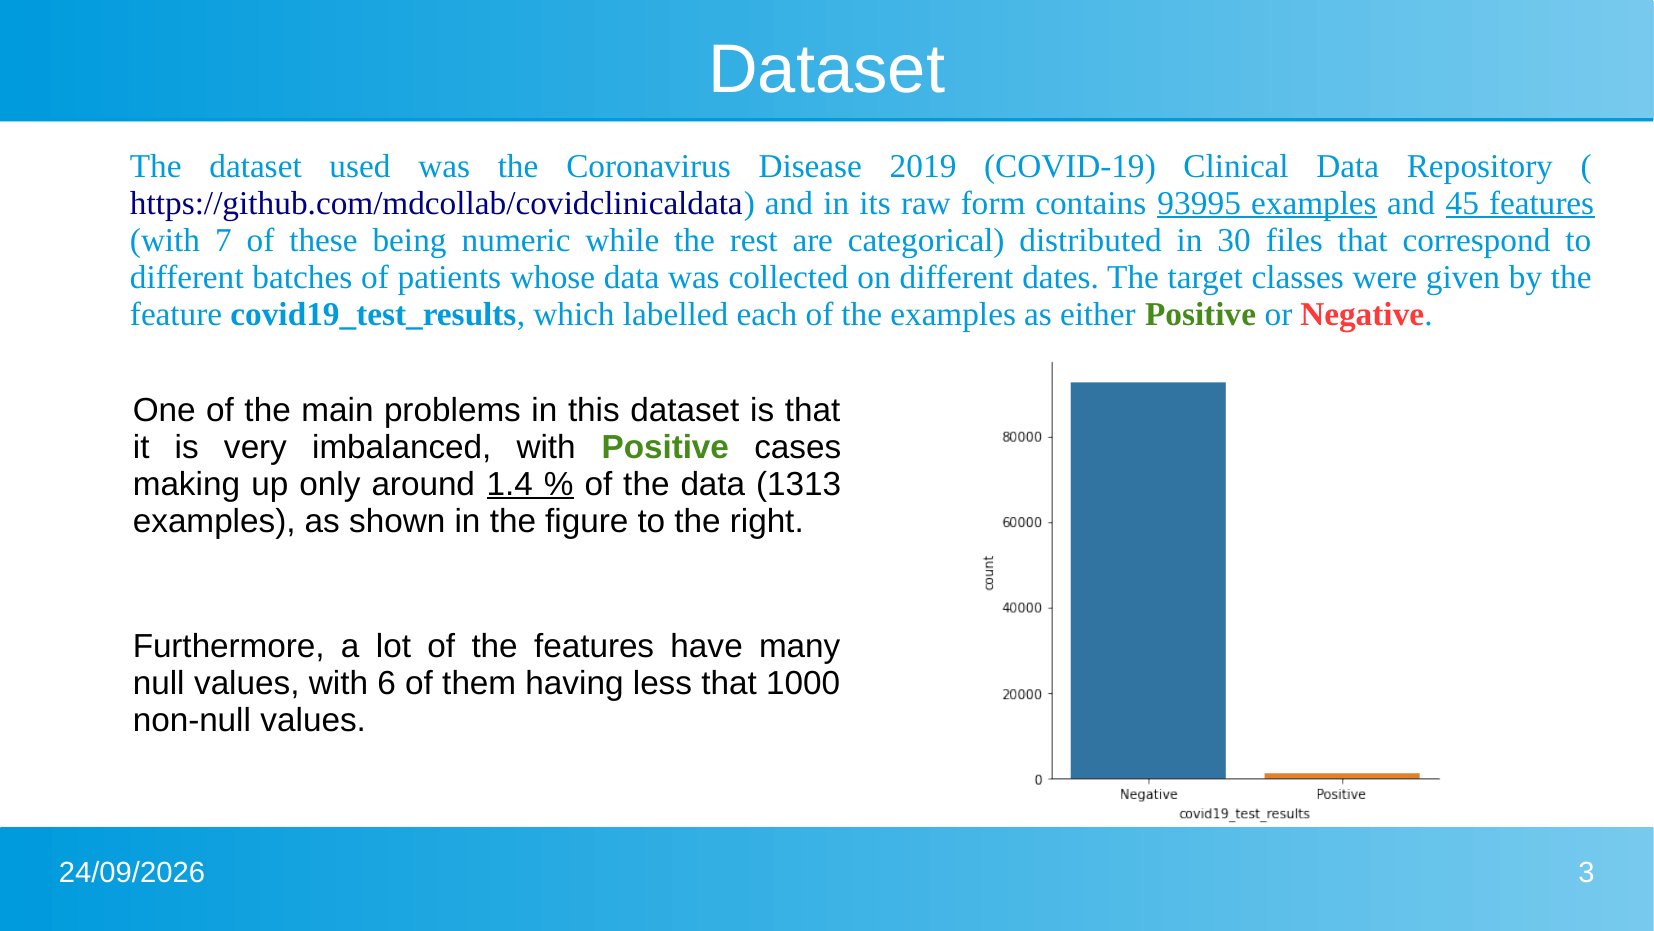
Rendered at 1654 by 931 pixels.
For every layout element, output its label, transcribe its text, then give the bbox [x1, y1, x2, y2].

text_box Furthermore, a lot of the features have many null values, with 6 of them having less that 1000 non-null values. [118, 620, 857, 798]
title Dataset [59, 29, 1595, 108]
list The dataset used was the Coronavirus Disease 2019 (COVID-19) Clinical Data Repository (https://github.com/mdcollab/covidclinicaldata) and in its raw form contains 93995 examples and 45 features (with 7 of these being numeric while the rest are categorical) distributed in 30 files that correspond to different batches of patients whose data was collected on different dates. The target classes were given by the feature covid19_test_results, which labelled each of the examples as either Positive or Negative. [59, 147, 1595, 296]
picture [974, 354, 1447, 829]
text_box One of the main problems in this dataset is that it is very imbalanced, with Positive cases making up only around 1.4 % of the data (1313 examples), as shown in the figure to the right. [118, 383, 857, 562]
